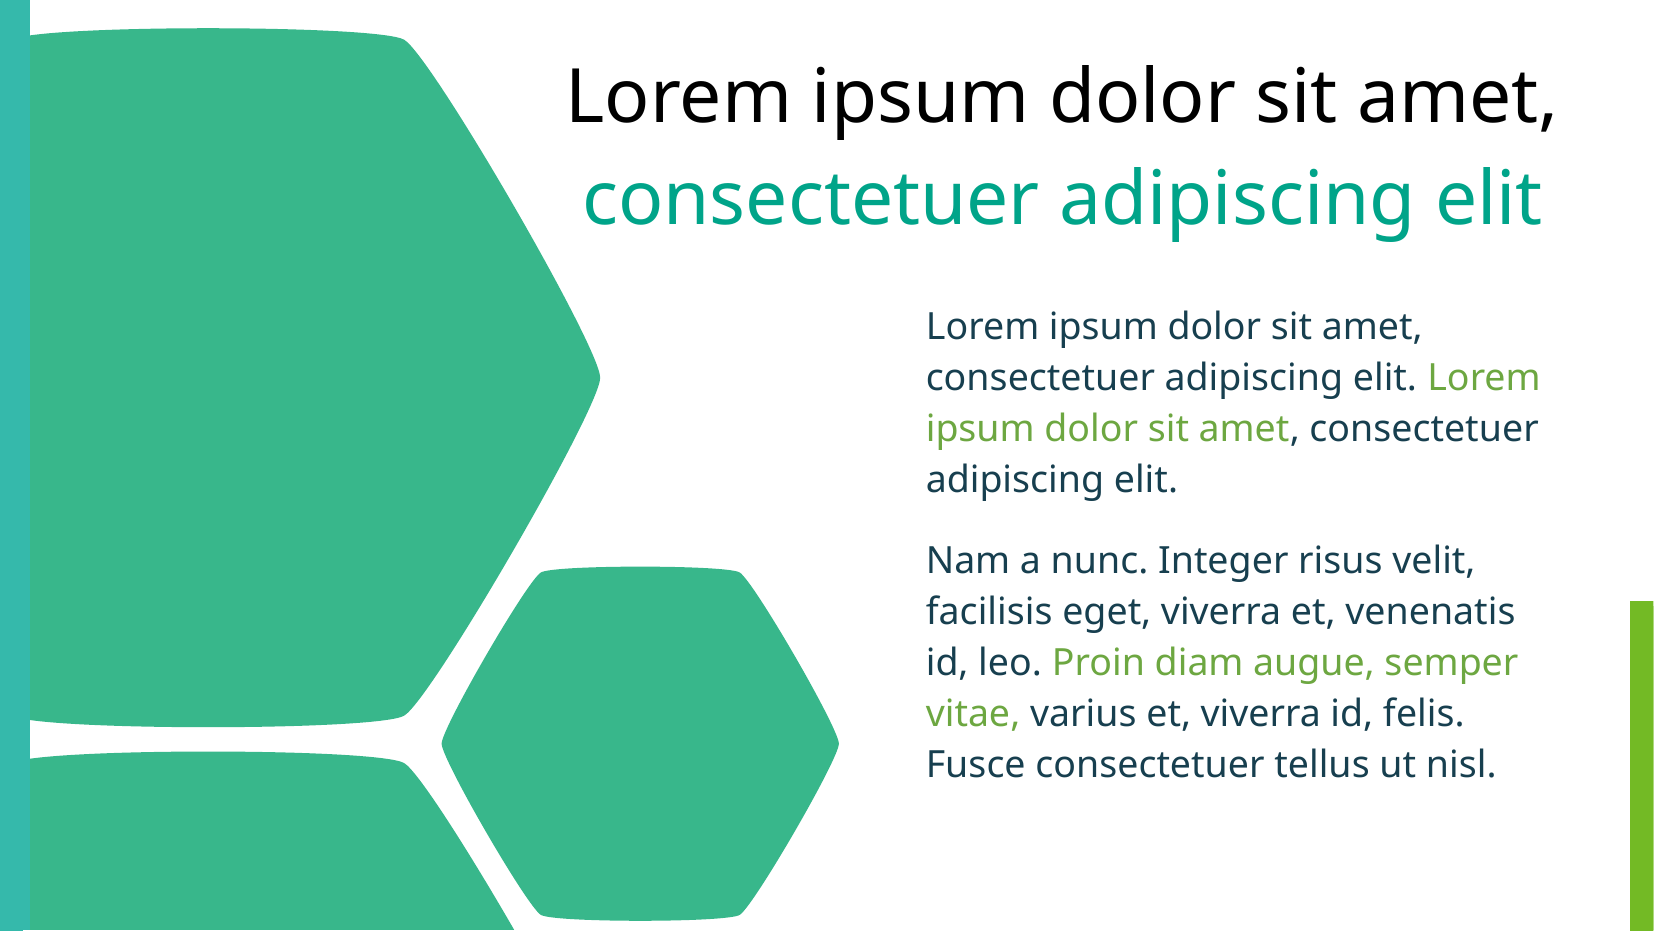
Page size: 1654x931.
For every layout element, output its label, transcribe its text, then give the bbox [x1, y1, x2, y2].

title Lorem ipsum dolor sit amet, consectetuer adipiscing elit [555, 49, 1571, 239]
text_box [0, 28, 601, 728]
text_box [0, 751, 515, 930]
list Lorem ipsum dolor sit amet, consectetuer adipiscing elit. Lorem ipsum dolor sit amet, consectetuer adipiscing elit. Nam a nunc. Integer risus velit, facilisis eget, viverra et, venenatis id, leo. Proin diam augue, semper vitae, varius et, viverra id, felis. Fusce consectetuer tellus ut nisl. [855, 299, 1561, 870]
text_box [441, 566, 839, 921]
